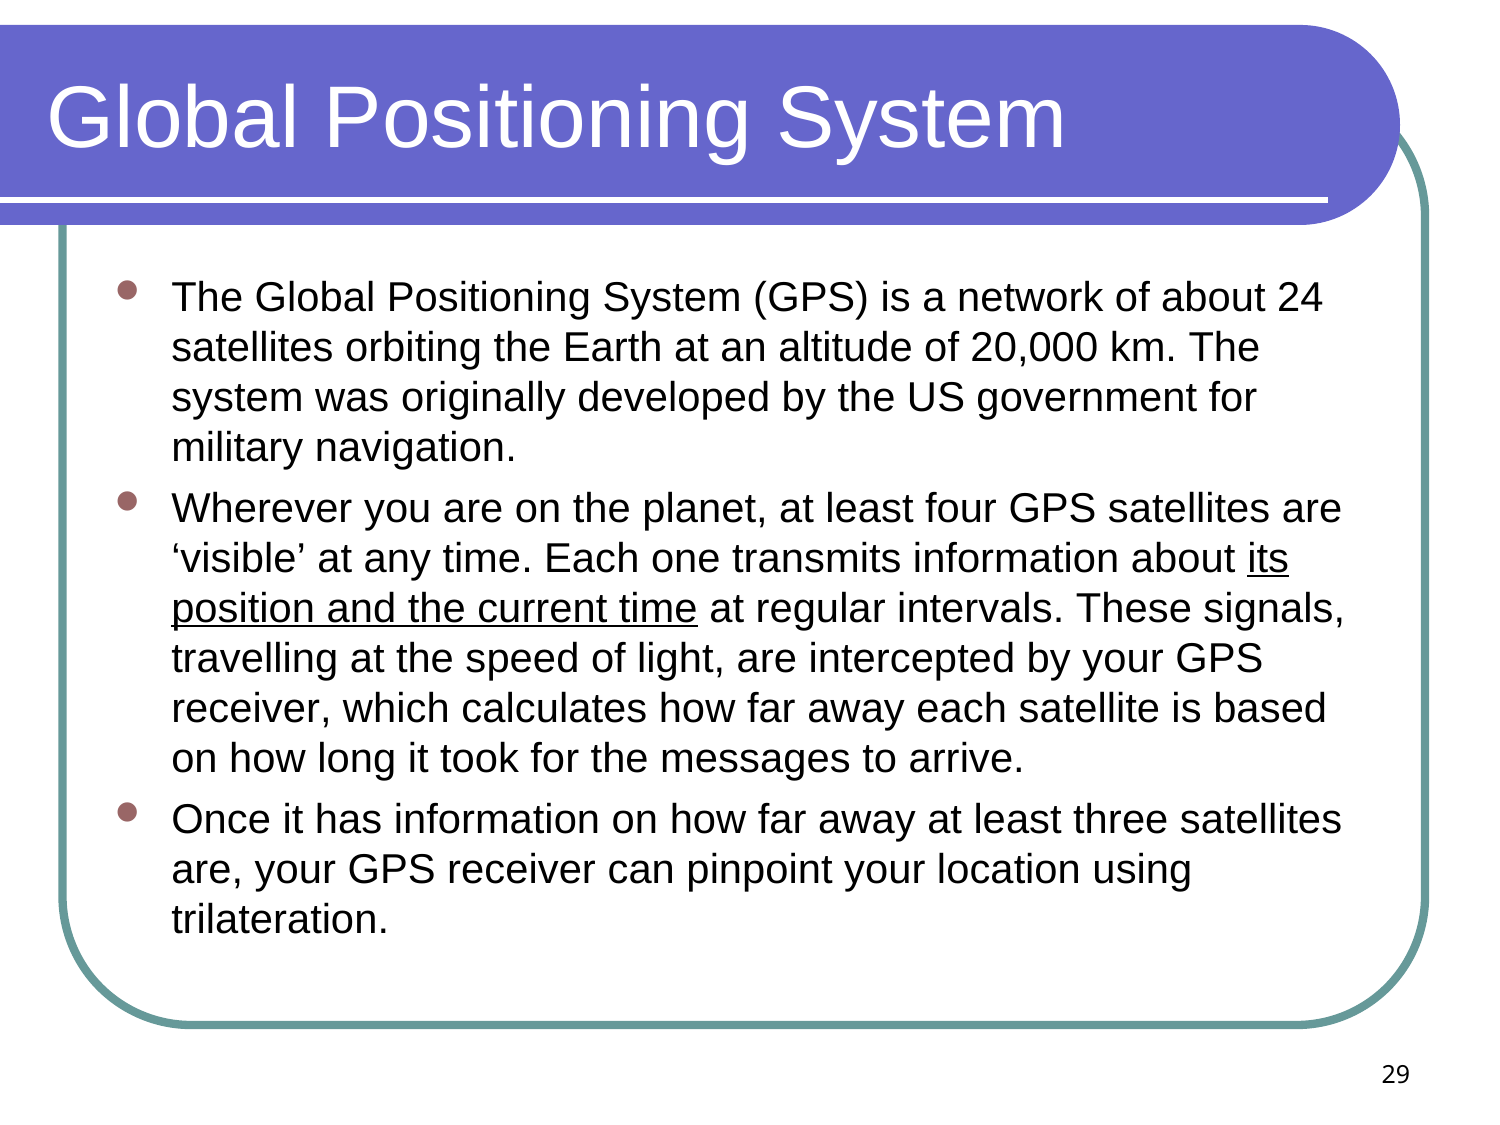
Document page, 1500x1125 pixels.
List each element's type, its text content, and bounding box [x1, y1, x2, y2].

title Global Positioning System [31, 37, 1347, 188]
list The Global Positioning System (GPS) is a network of about 24 satellites orbiting the Earth at an altitude of 20,000 km. The system was originally developed by the US government for military navigation. Wherever you are on the planet, at least four GPS satellites are ‘visible’ at any time. Each one transmits information about its position and the current time at regular intervals. These signals, travelling at the speed of light, are intercepted by your GPS receiver, which calculates how far away each satellite is based on how long it took for the messages to arrive. Once it has information on how far away at least three satellites are, your GPS receiver can pinpoint your location using trilateration. [99, 262, 1401, 988]
text_box <number> [1074, 1025, 1426, 1101]
